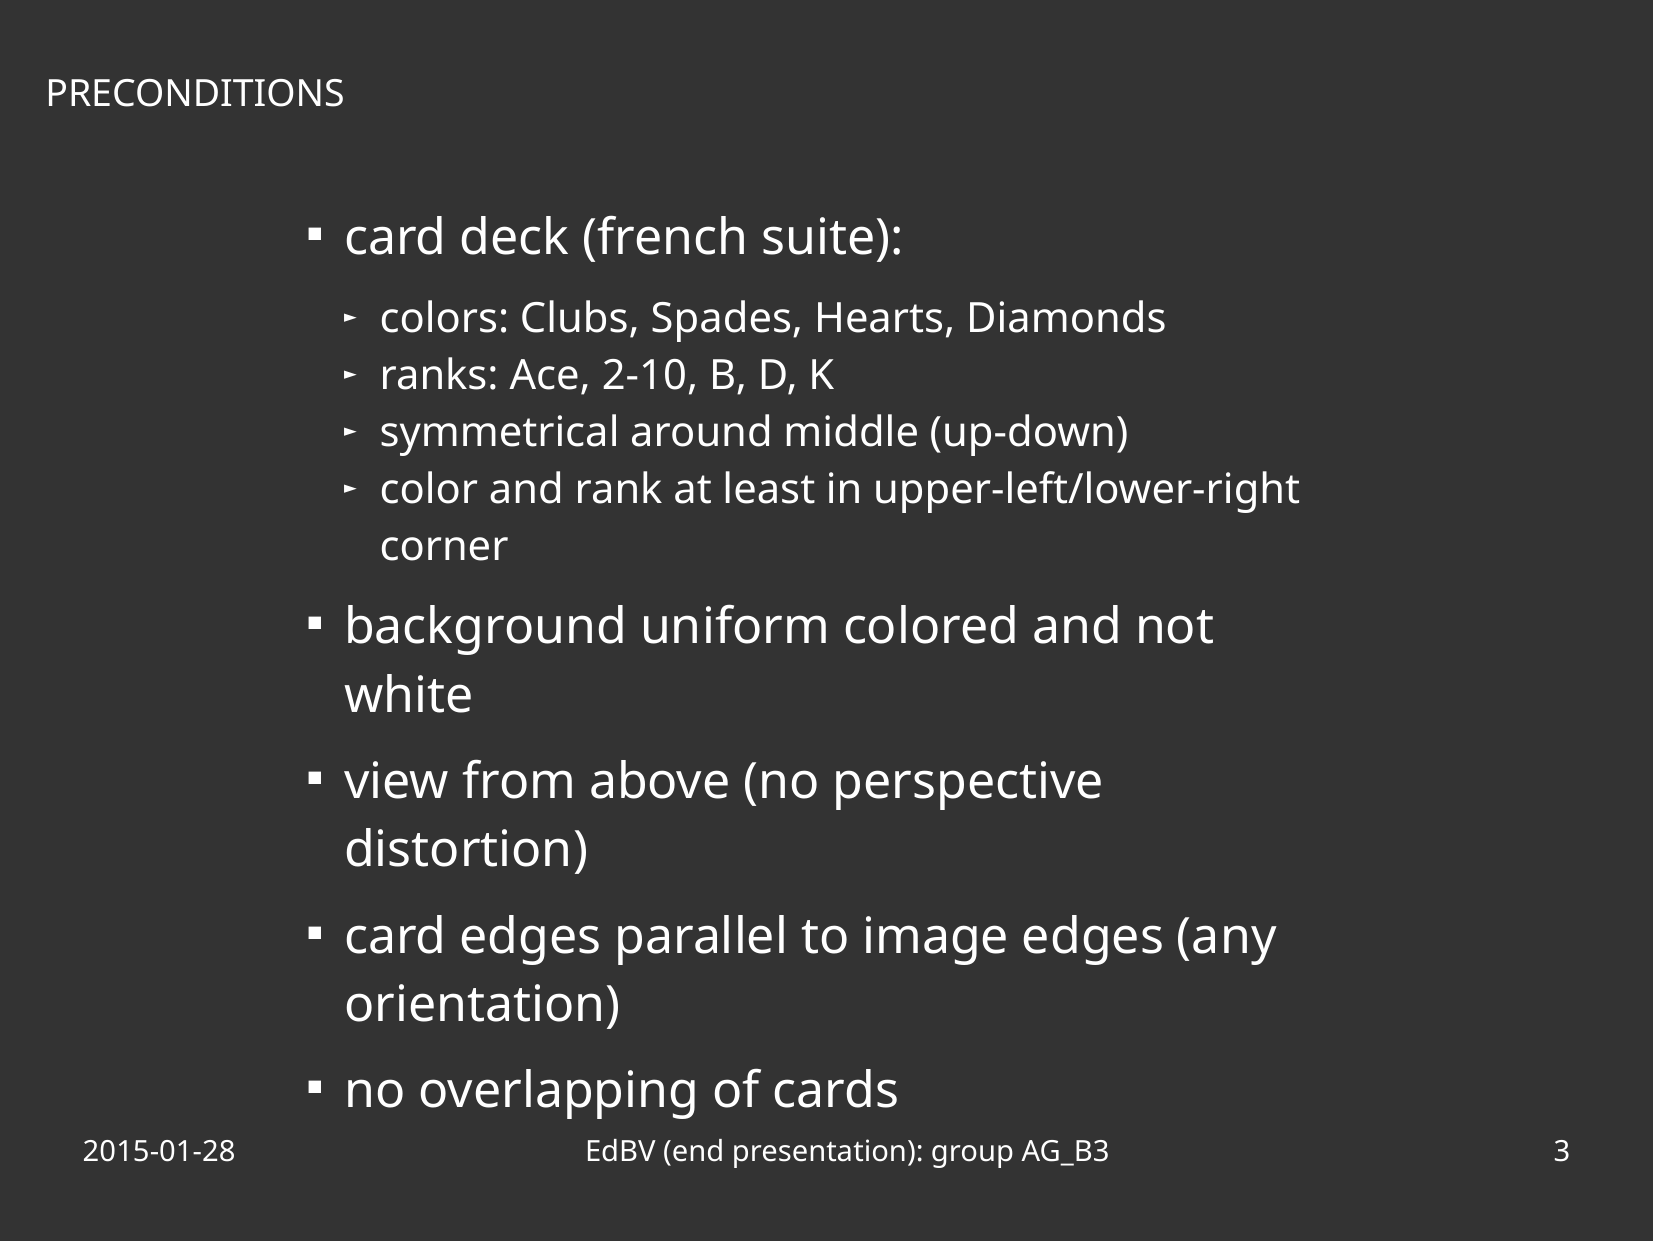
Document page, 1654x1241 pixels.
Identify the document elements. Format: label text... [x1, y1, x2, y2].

text_box card deck (french suite): colors: Clubs, Spades, Hearts, Diamonds ranks: Ace, 2-10, B, D, K symmetrical around middle (up-down) color and rank at least in upper-left/lower-right corner background uniform colored and not white view from above (no perspective distortion) card edges parallel to image edges (any orientation) no overlapping of cards [293, 193, 1359, 1001]
text_box PRECONDITIONS [34, 59, 356, 130]
